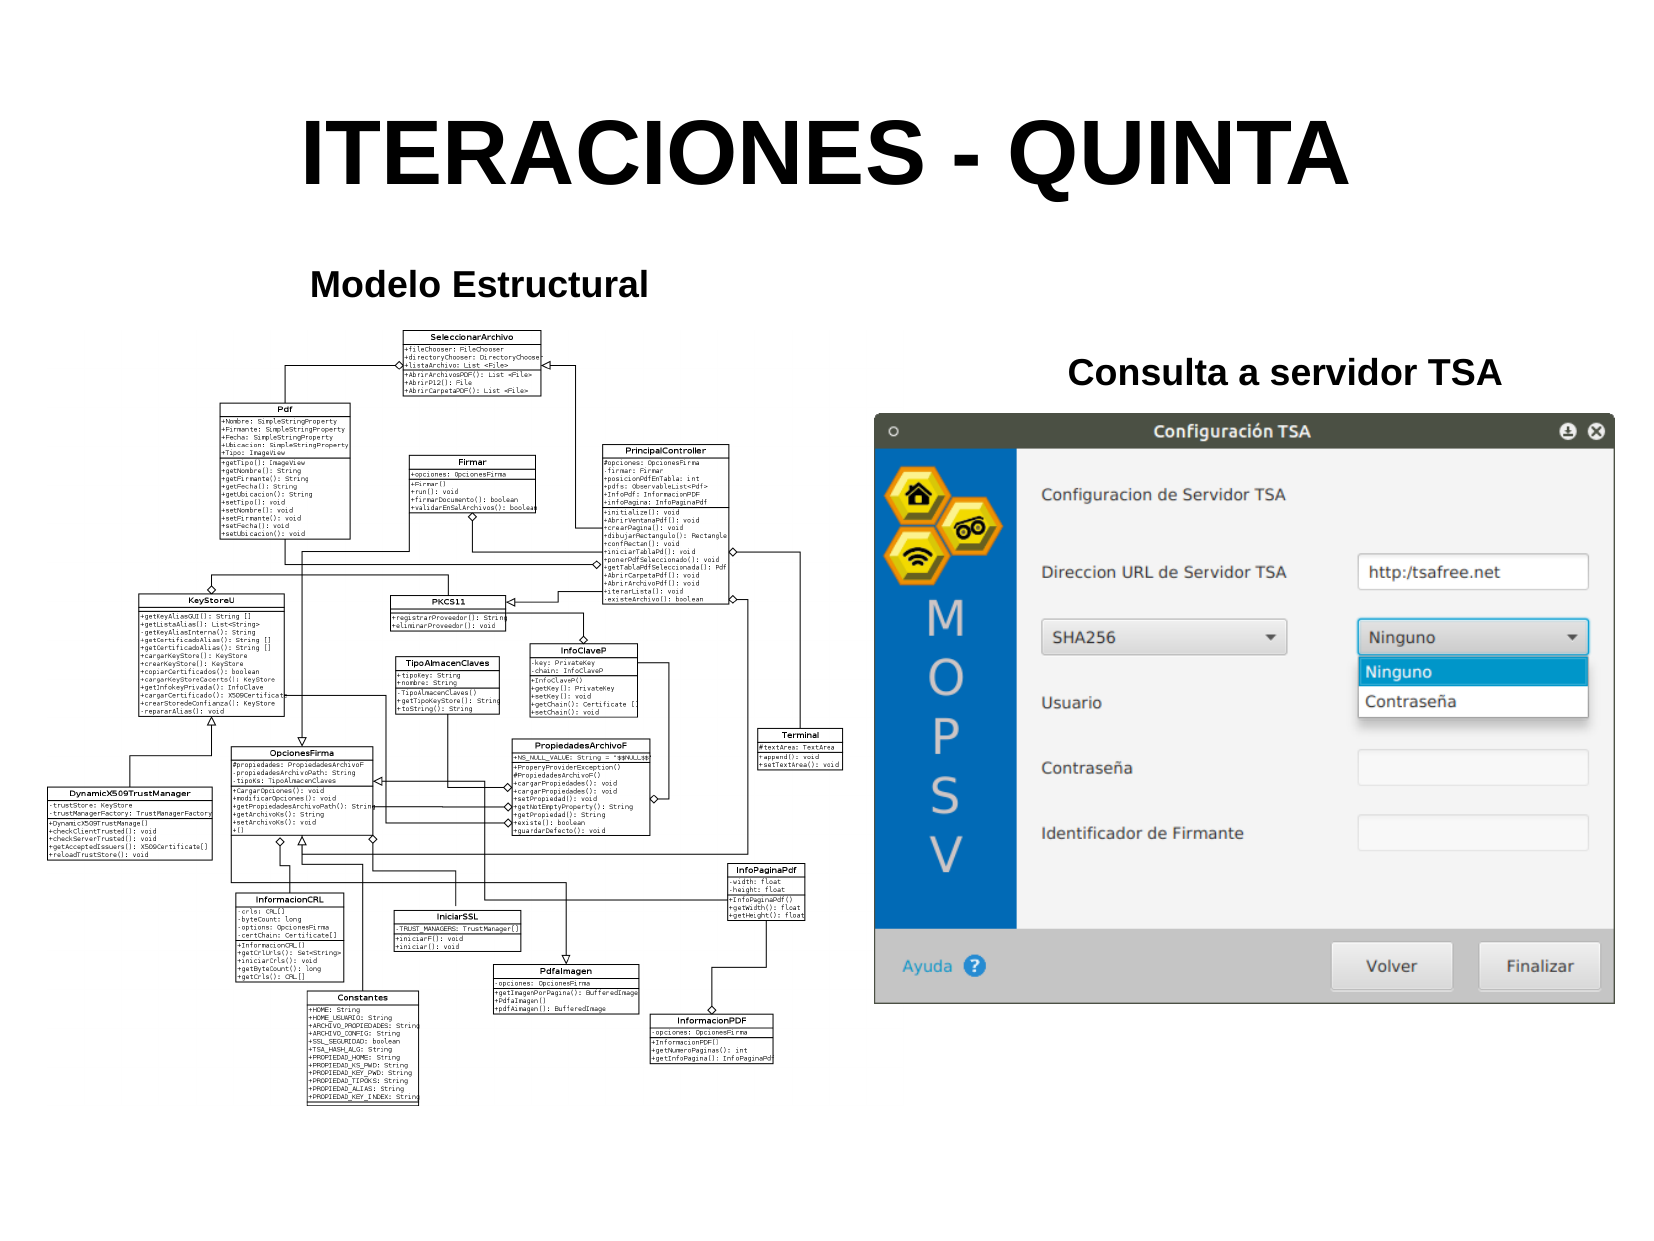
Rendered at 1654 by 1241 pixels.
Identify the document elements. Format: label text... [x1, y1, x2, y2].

text_box Modelo Estructural [295, 255, 674, 355]
text_box Consulta a servidor TSA [1053, 343, 1526, 443]
title ITERACIONES - QUINTA [82, 49, 1571, 257]
picture [47, 330, 1615, 1106]
